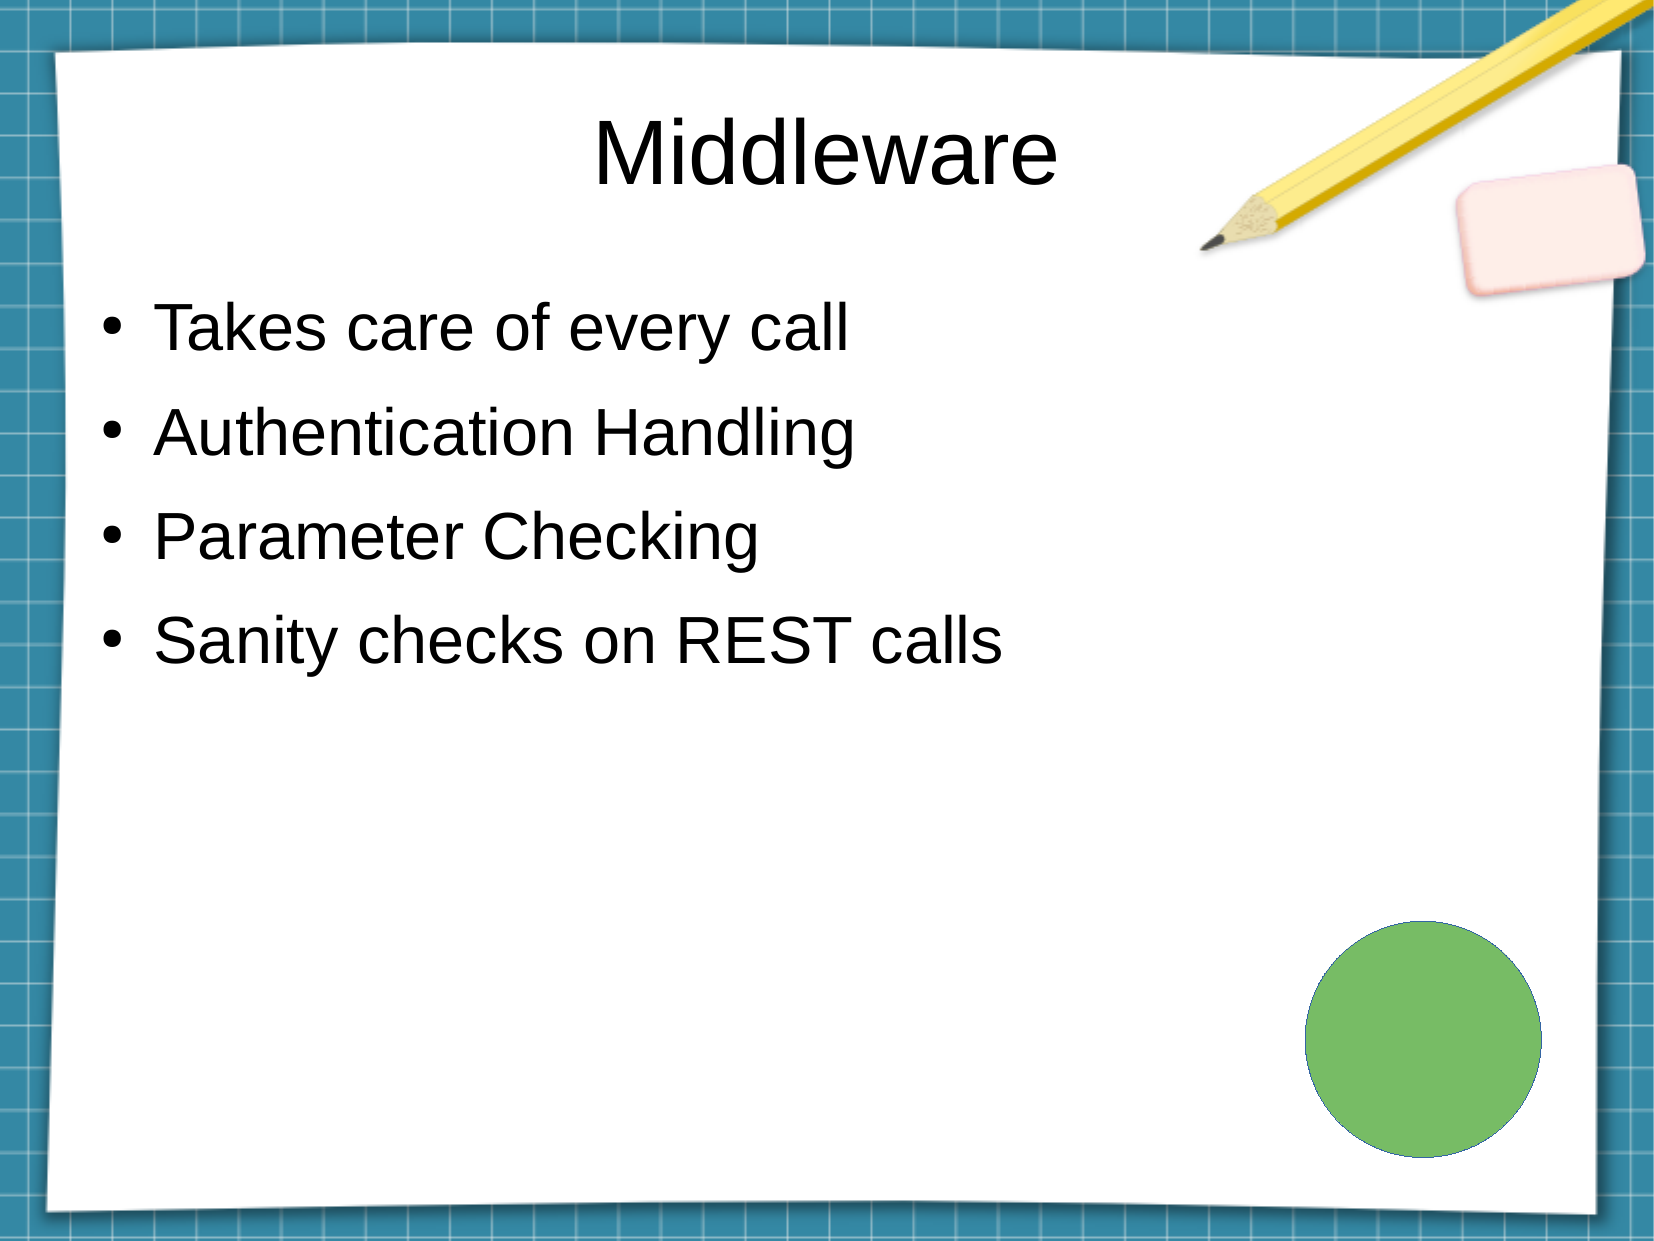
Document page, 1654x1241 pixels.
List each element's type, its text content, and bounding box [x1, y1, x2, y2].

title Middleware [82, 49, 1571, 257]
text_box [1305, 921, 1542, 1158]
picture [0, 0, 1654, 1241]
list Takes care of every call Authentication Handling Parameter Checking Sanity checks on REST calls [82, 290, 1571, 1010]
